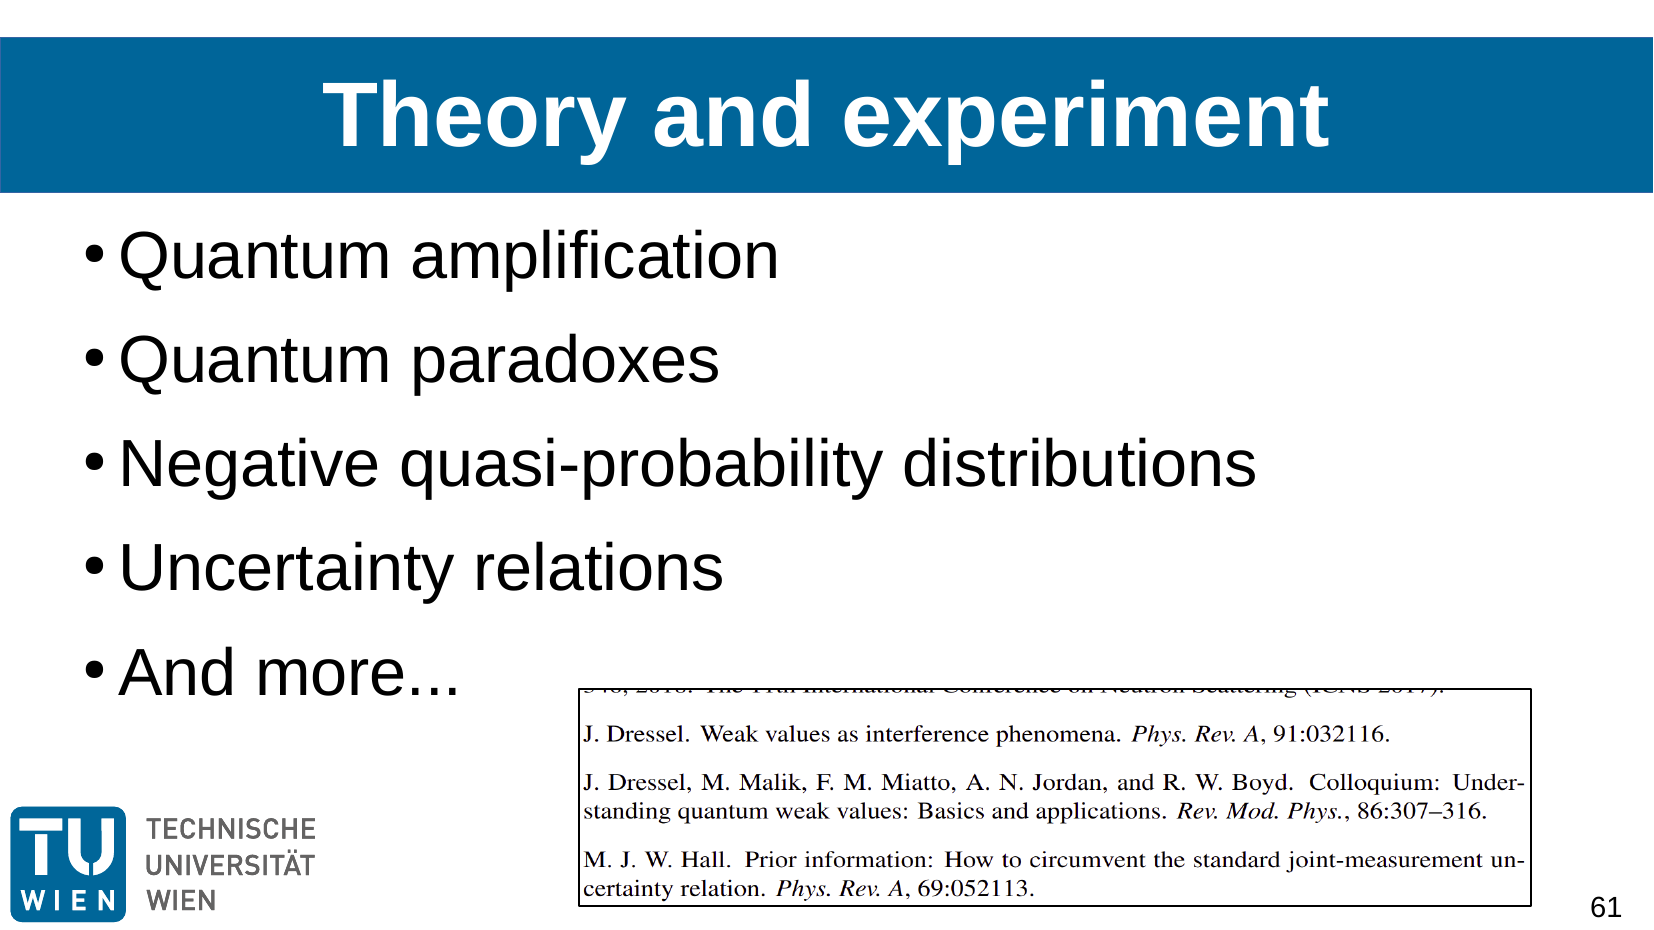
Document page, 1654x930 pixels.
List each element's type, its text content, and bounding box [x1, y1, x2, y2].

title Theory and experiment [0, 37, 1653, 193]
list Quantum amplification Quantum paradoxes Negative quasi-probability distributions Uncertainty relations And more... [82, 217, 1571, 757]
picture [580, 690, 1531, 906]
